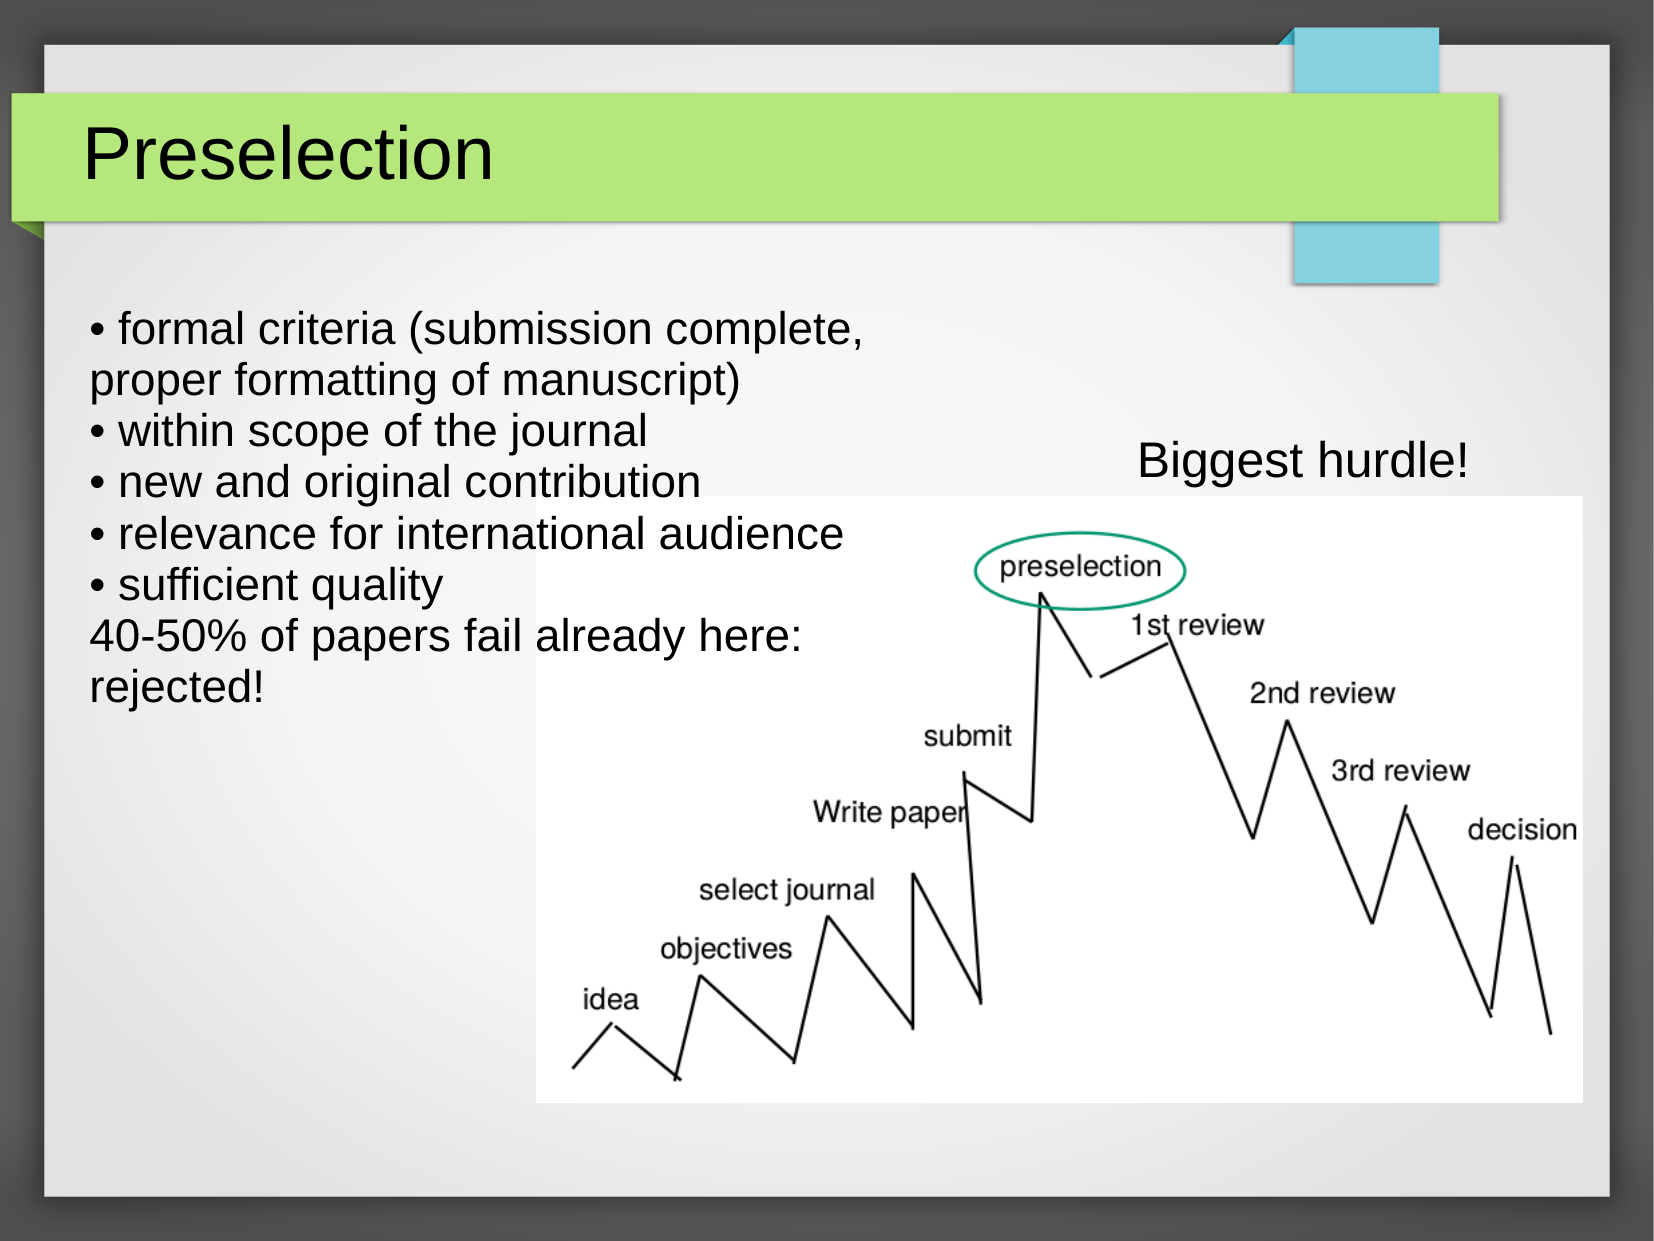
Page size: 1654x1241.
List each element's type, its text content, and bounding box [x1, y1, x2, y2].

text_box • formal criteria (submission complete, proper formatting of manuscript) • within scope of the journal • new and original contribution • relevance for international audience • sufficient quality 40-50% of papers fail already here: rejected! [74, 295, 957, 823]
title Preselection [82, 94, 1264, 213]
text_box Biggest hurdle! [1122, 425, 1489, 530]
picture [0, 0, 1654, 1241]
